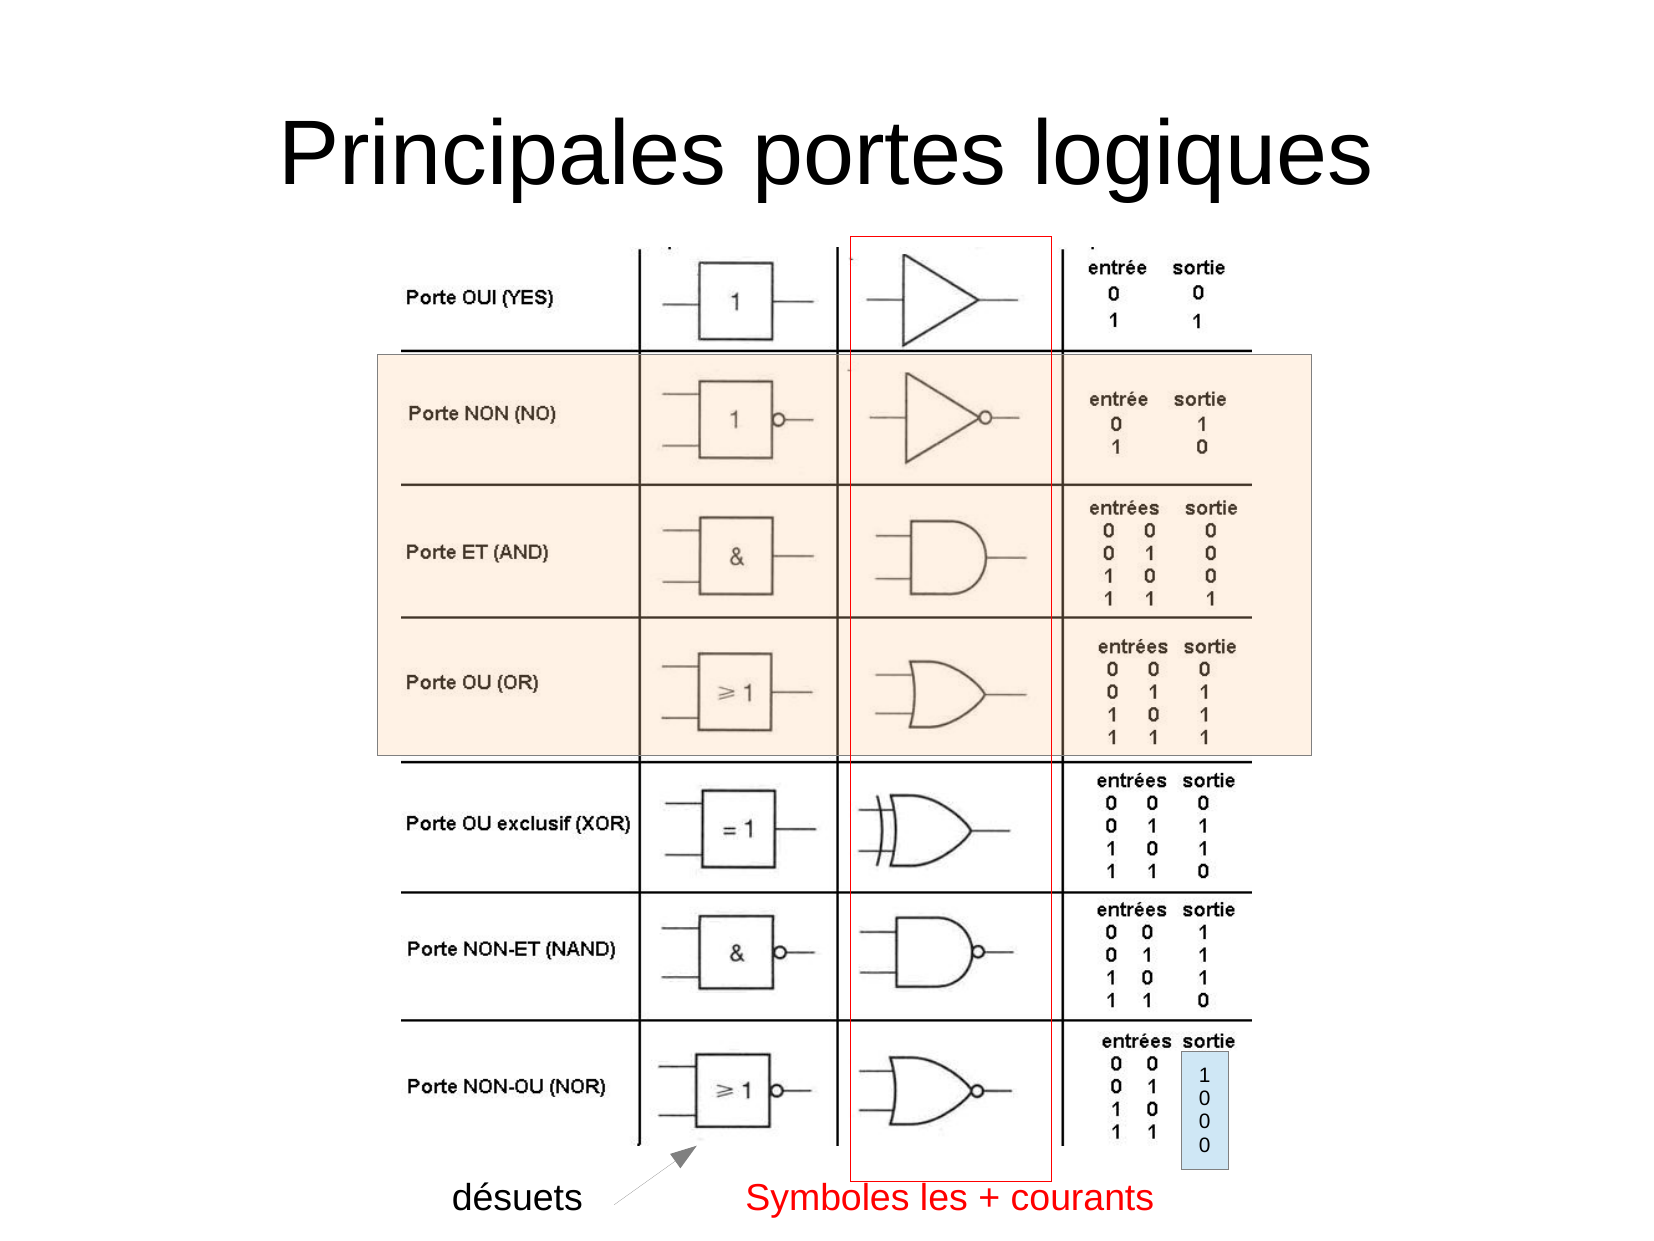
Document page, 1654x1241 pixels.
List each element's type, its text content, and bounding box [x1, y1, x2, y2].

text_box Symboles les + courants [730, 1169, 1170, 1227]
picture [1052, 756, 1252, 1146]
picture [851, 247, 1051, 354]
picture [401, 247, 850, 354]
picture [401, 756, 850, 1146]
text_box désuets [437, 1169, 598, 1227]
text_box [377, 354, 850, 756]
text_box 1 0 0 0 [1181, 1051, 1229, 1170]
title Principales portes logiques [851, 237, 1051, 247]
picture [851, 756, 1051, 1146]
text_box [851, 354, 1051, 756]
title Principales portes logiques [82, 49, 1571, 257]
text_box [1052, 354, 1312, 756]
picture [1052, 247, 1252, 354]
